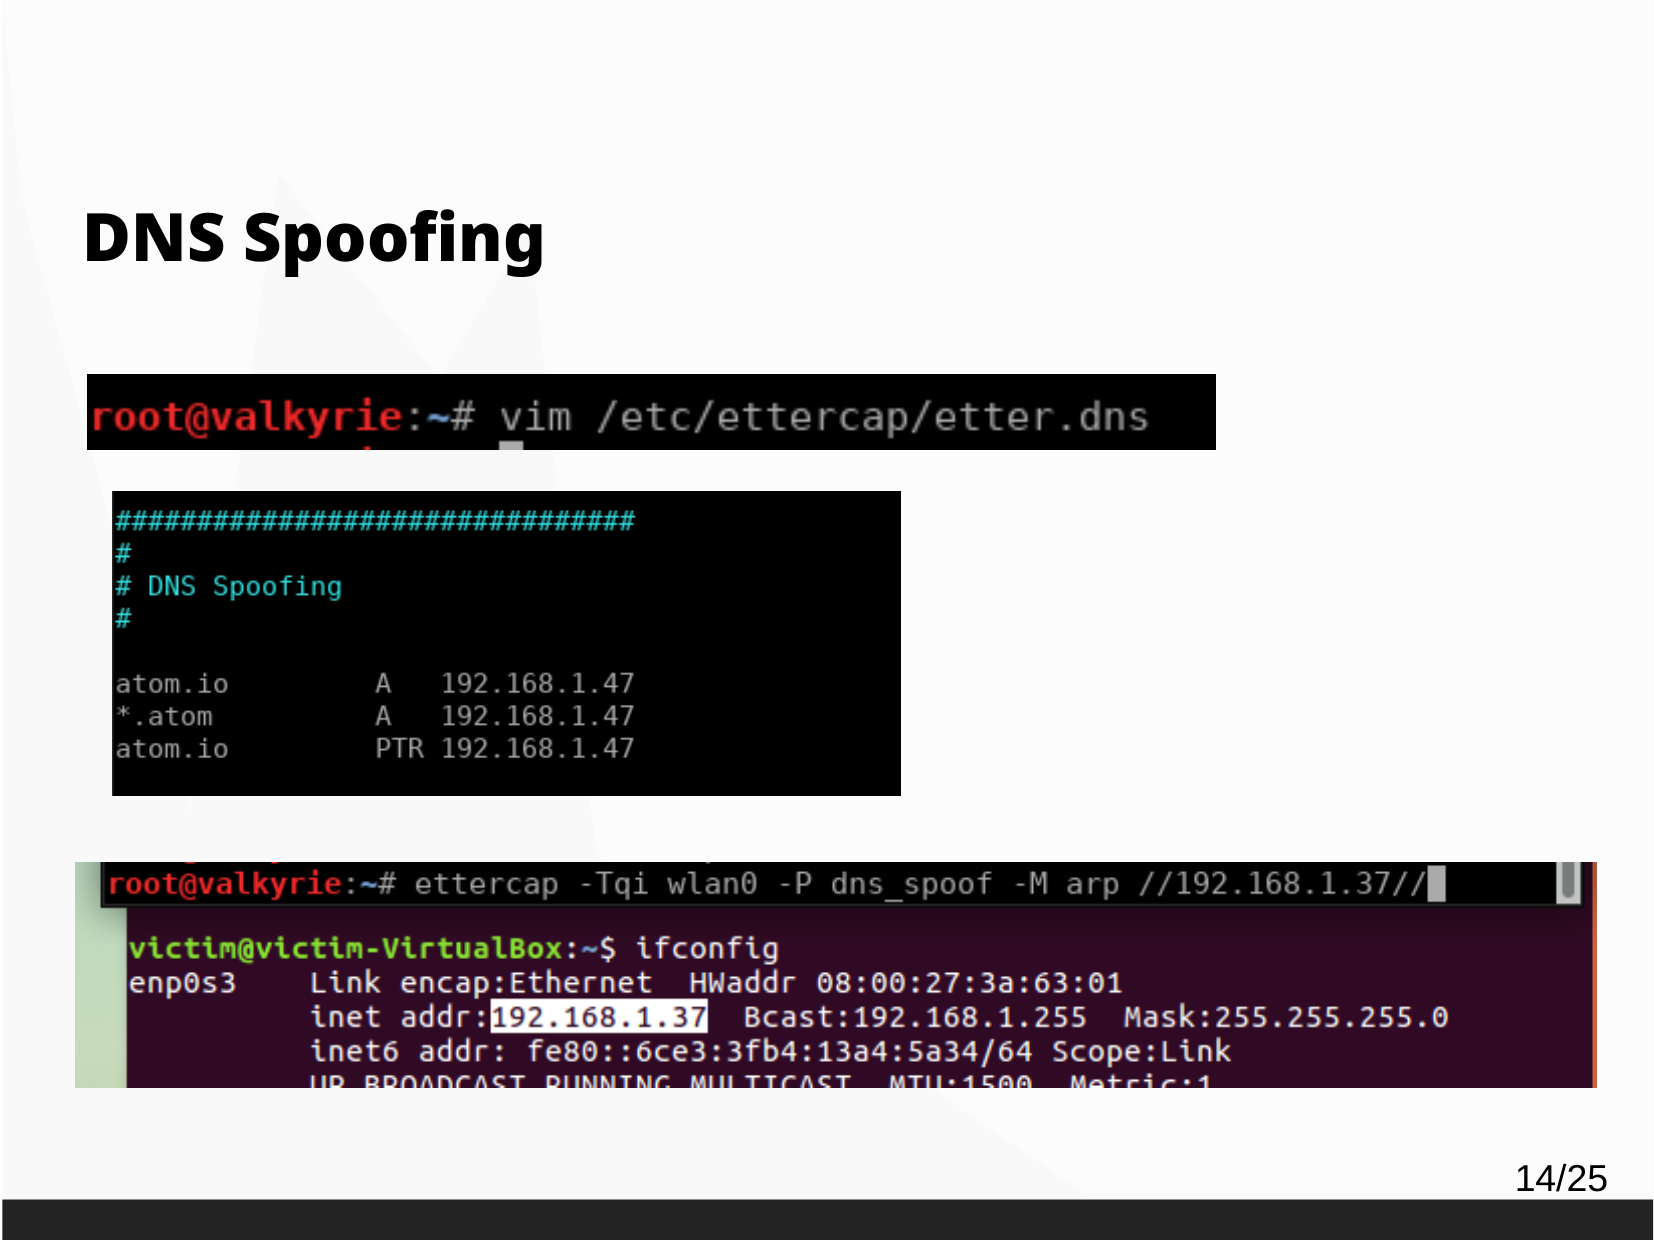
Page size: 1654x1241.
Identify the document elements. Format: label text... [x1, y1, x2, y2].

title DNS Spoofing [82, 139, 1571, 332]
picture [2, 0, 1654, 1241]
text_box 14/25 [1500, 1149, 1651, 1201]
